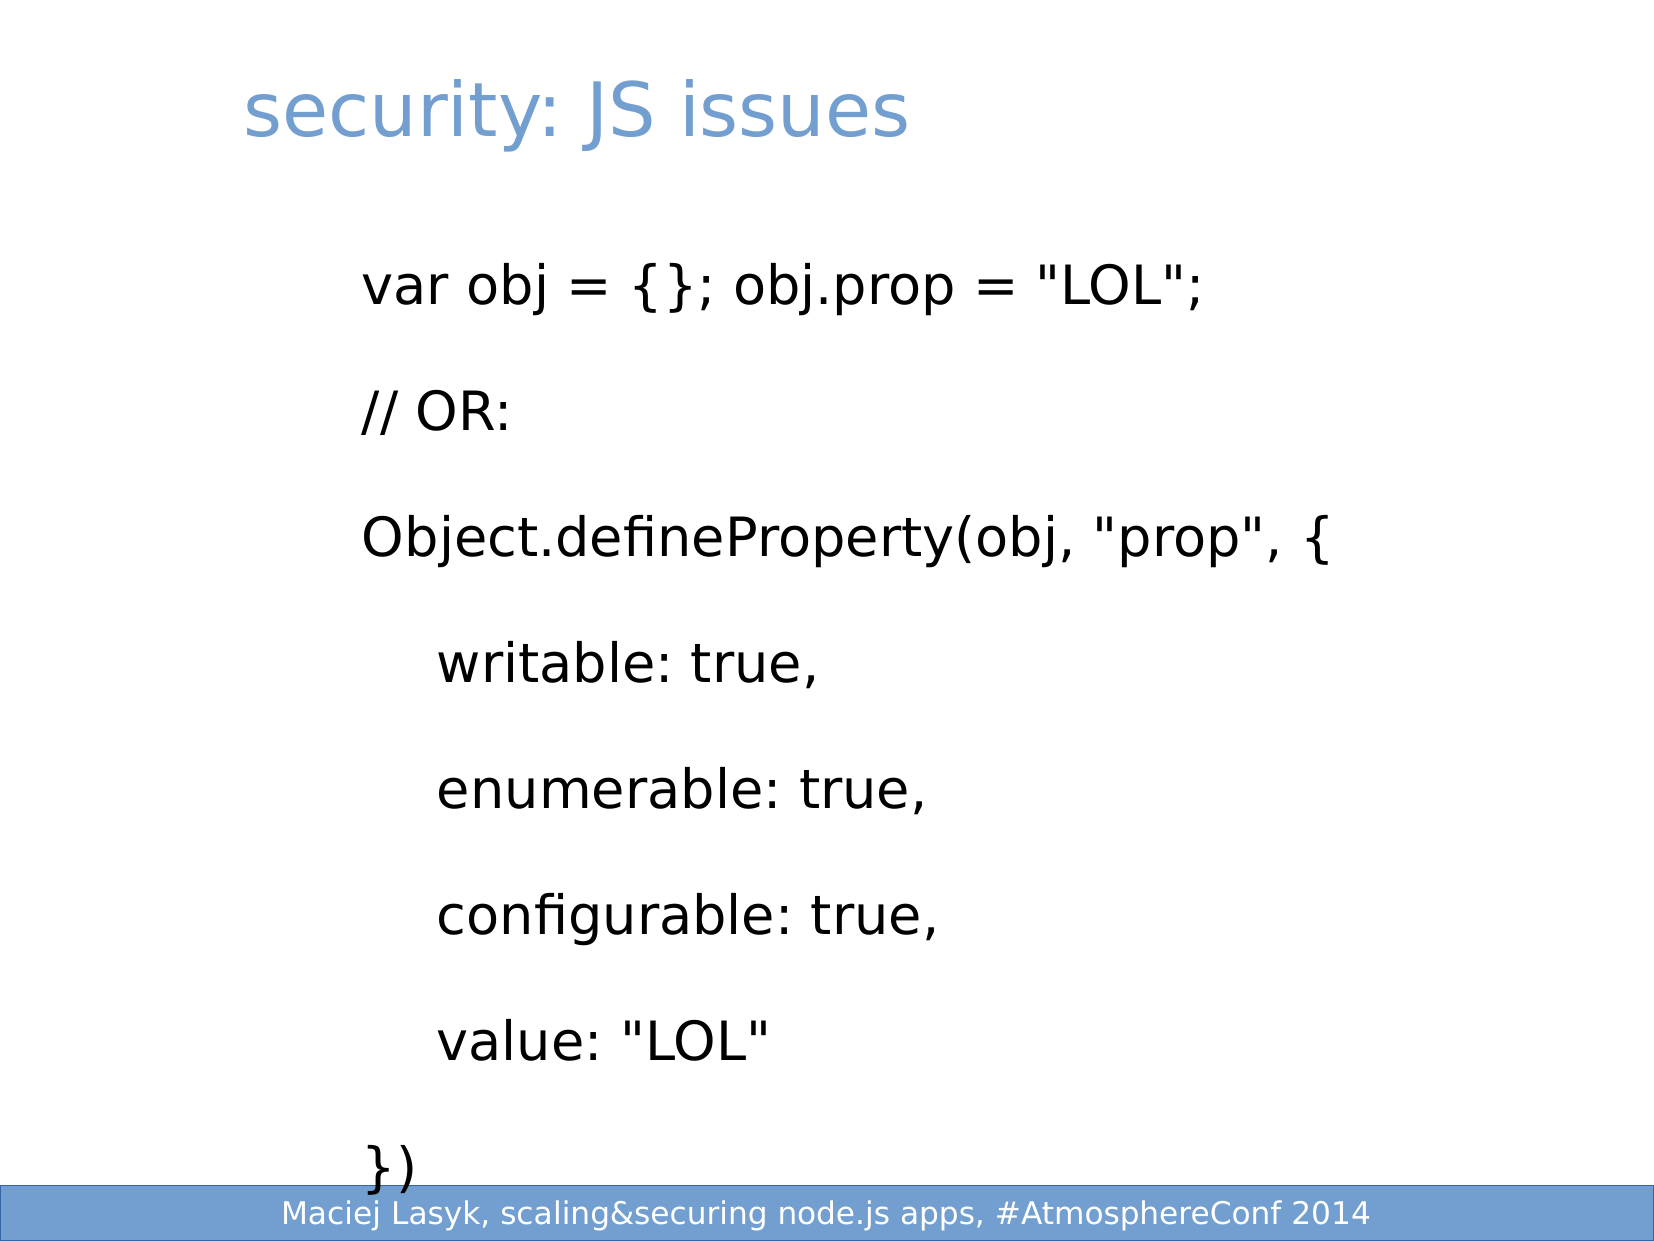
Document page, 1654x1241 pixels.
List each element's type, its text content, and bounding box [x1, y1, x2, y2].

text_box security: JS issues [228, 60, 927, 163]
text_box var obj = {}; obj.prop = "LOL"; // OR: Object.defineProperty(obj, "prop", { writable: true, enumerable: true, configurable: true, value: "LOL" }) [347, 184, 1352, 1145]
text_box [0, 1185, 1654, 1241]
text_box Maciej Lasyk, scaling&securing node.js apps, #AtmosphereConf 2014 [266, 1188, 1388, 1240]
